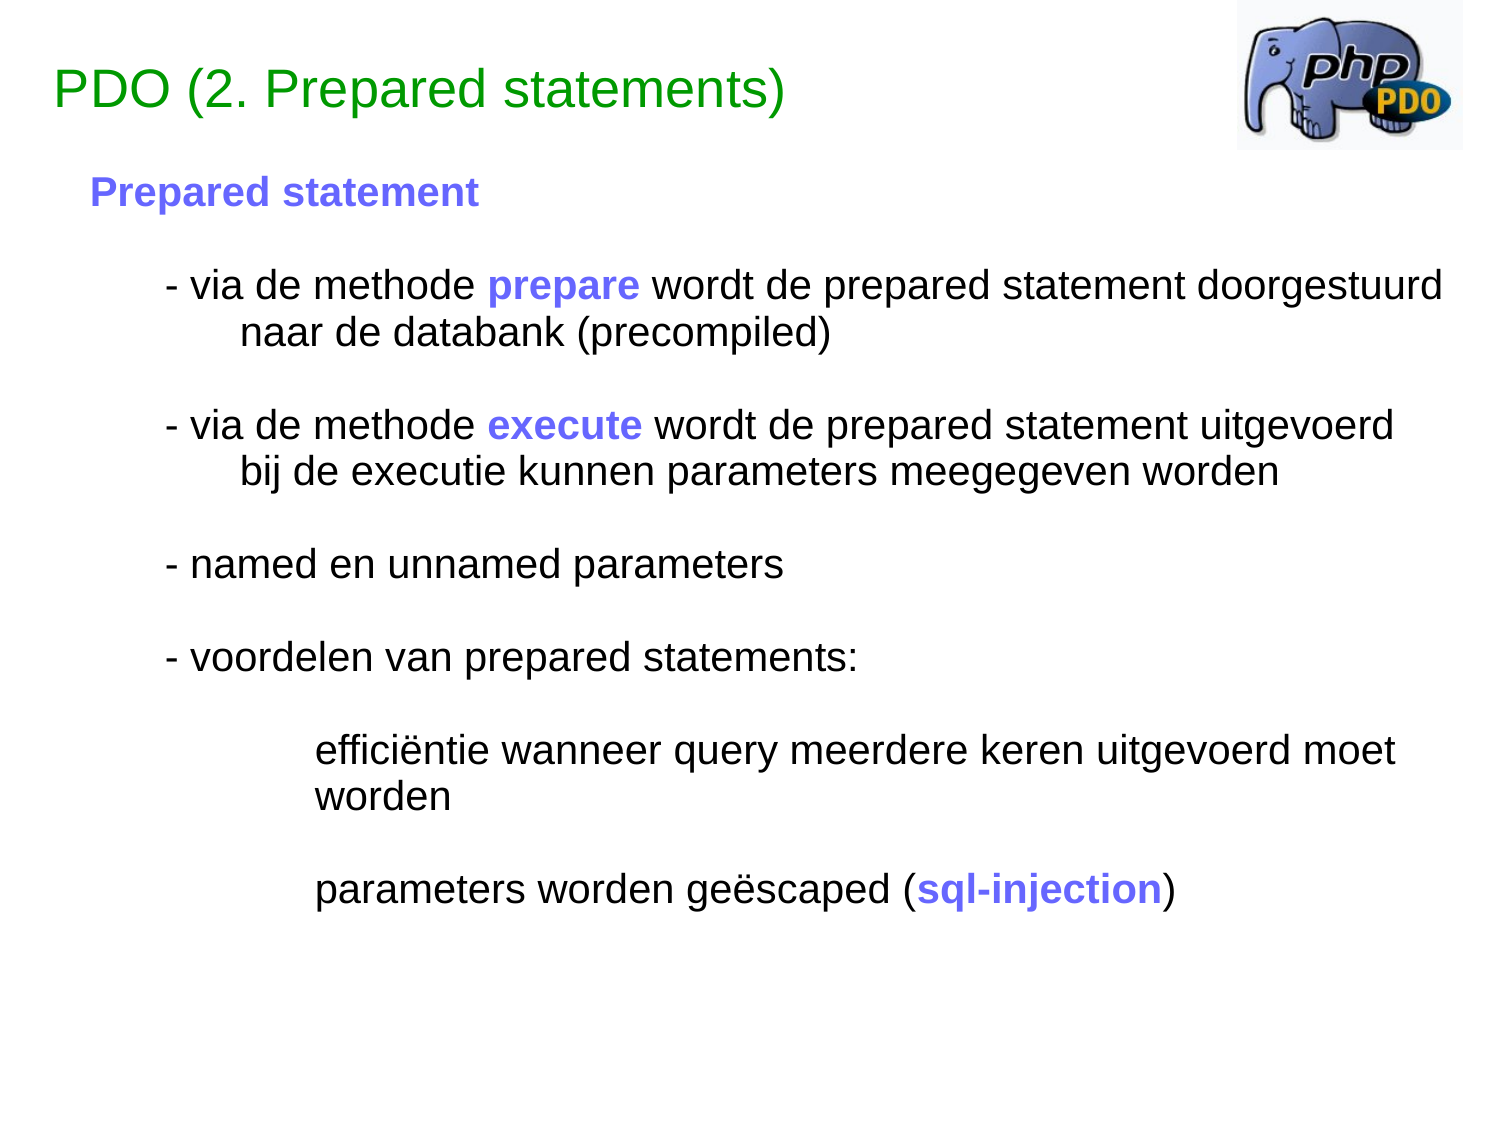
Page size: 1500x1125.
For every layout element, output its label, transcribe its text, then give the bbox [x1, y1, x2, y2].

text_box PDO (2. Prepared statements) [39, 51, 1237, 127]
picture [1237, 0, 1463, 150]
text_box Prepared statement - via de methode prepare wordt de prepared statement doorgestuurd naar de databank (precompiled) - via de methode execute wordt de prepared statement uitgevoerd bij de executie kunnen parameters meegegeven worden - named en unnamed parameters - voordelen van prepared statements: efficiëntie wanneer query meerdere keren uitgevoerd moet worden parameters worden geëscaped (sql-injection) [75, 161, 1500, 976]
